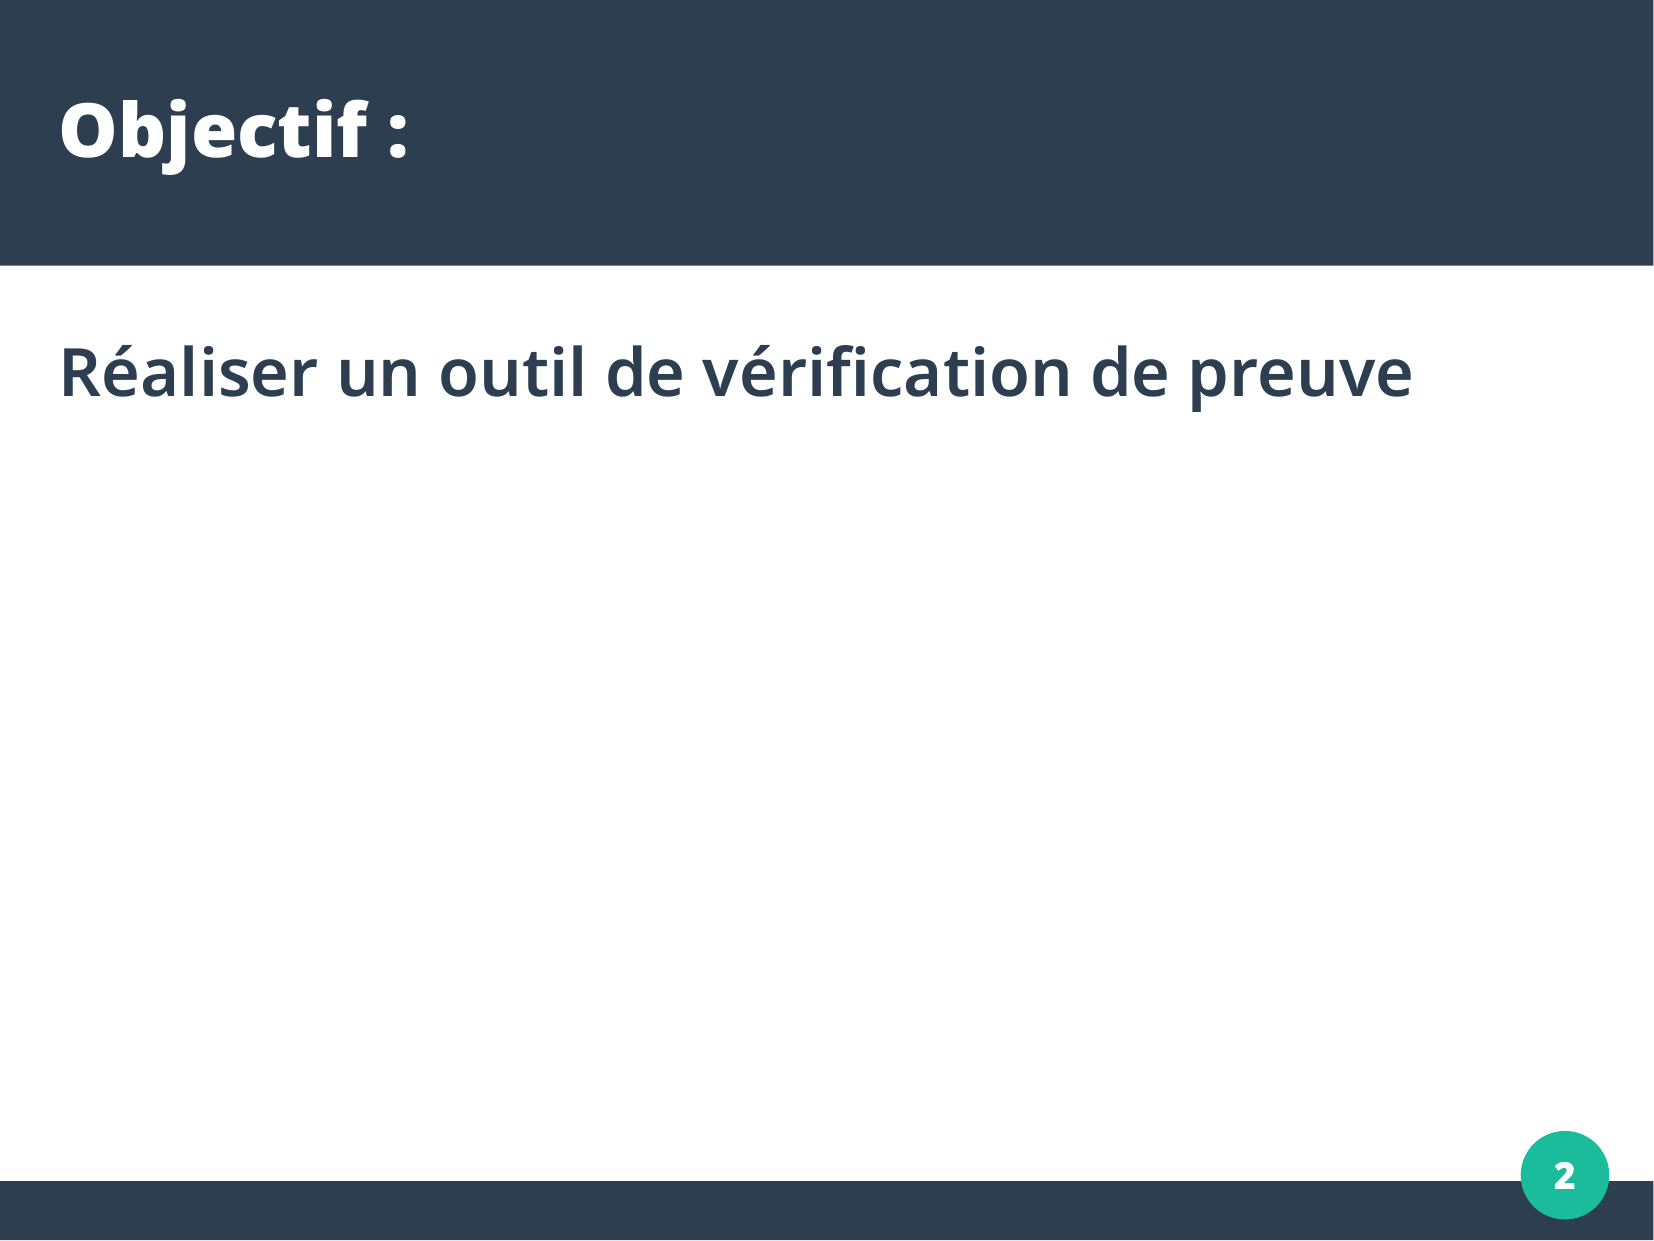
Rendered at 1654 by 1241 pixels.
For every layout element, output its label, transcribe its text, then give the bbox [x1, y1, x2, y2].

list Réaliser un outil de vérification de preuve [59, 324, 1595, 1045]
title Objectif : [59, 49, 1595, 207]
